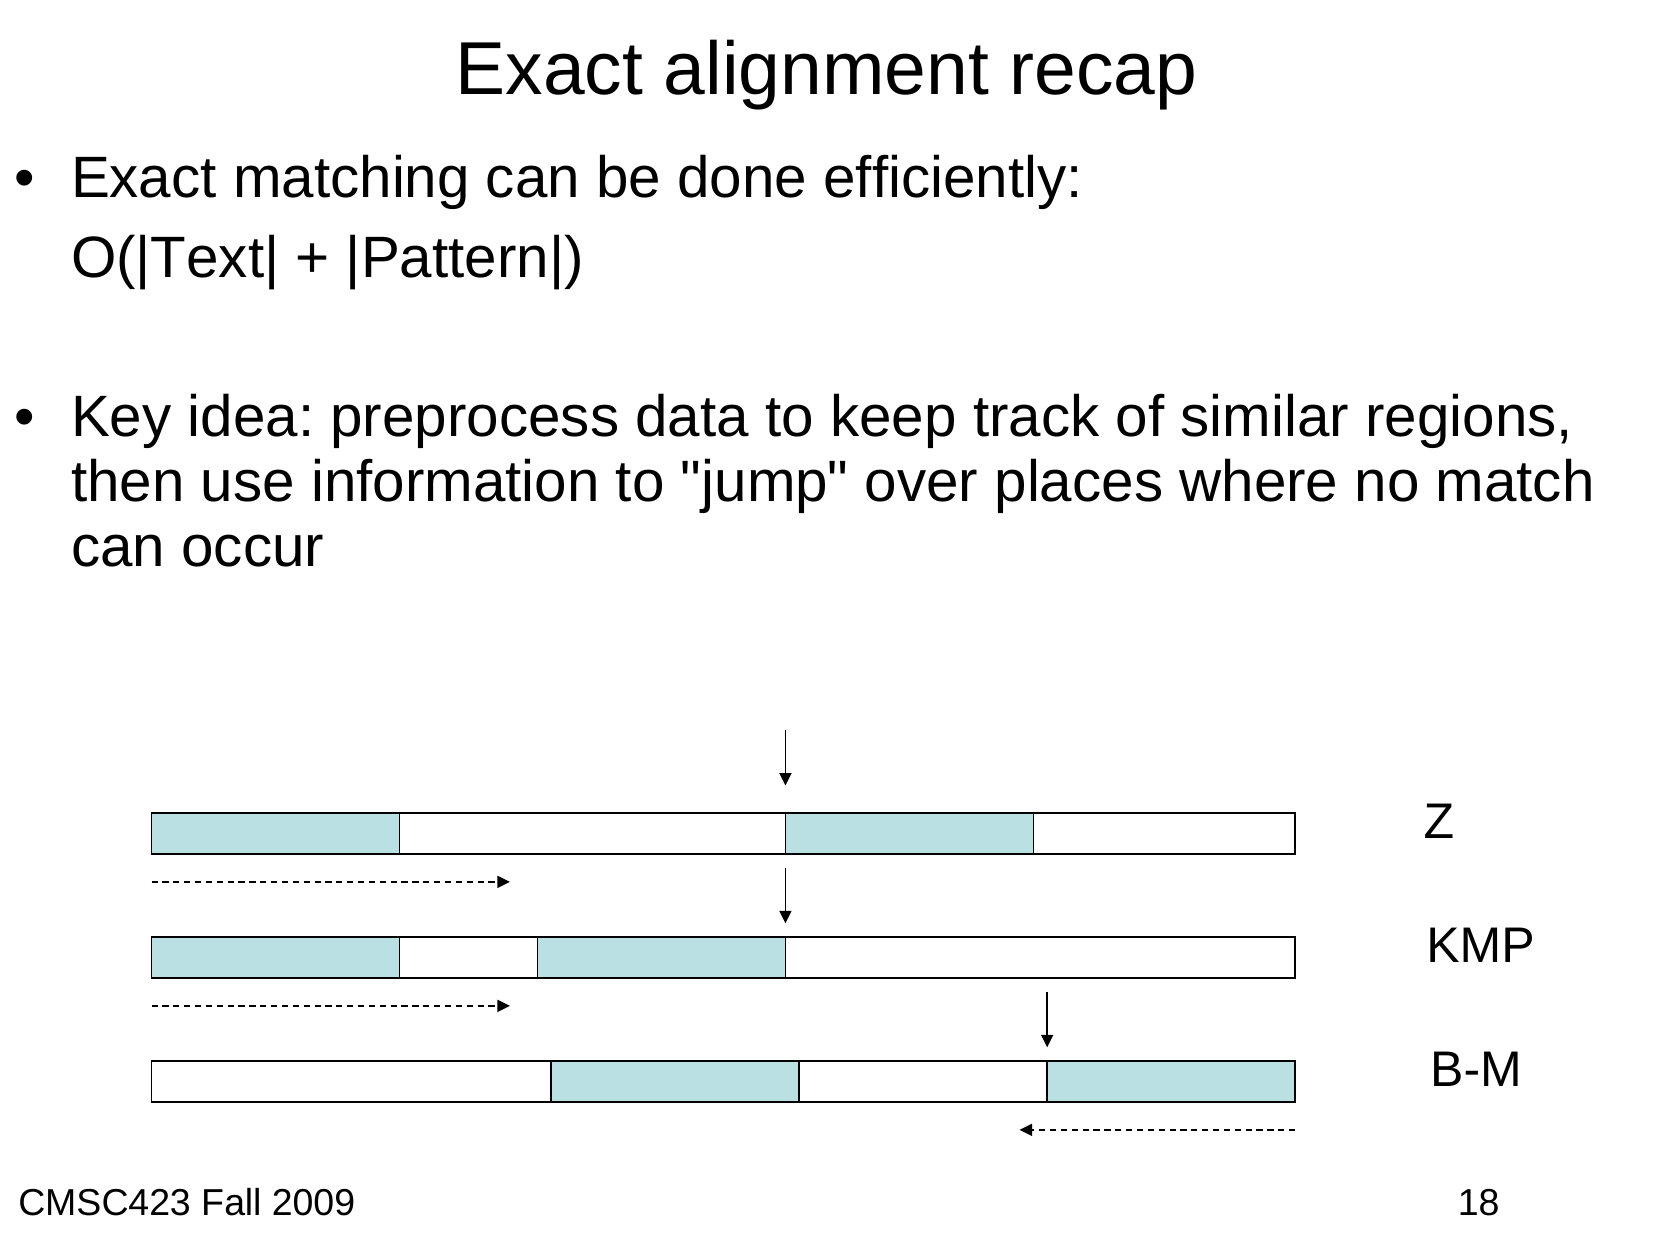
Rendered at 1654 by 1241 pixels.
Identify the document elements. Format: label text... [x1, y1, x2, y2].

text_box [551, 1060, 800, 1103]
text_box KMP [1411, 909, 1550, 981]
text_box Z [1408, 785, 1469, 857]
text_box [537, 936, 786, 979]
list Exact matching can be done efficiently: O(|Text| + |Pattern|) Key idea: preprocess data to keep track of similar regions, then use information to "jump" over places where no match can occur [0, 137, 1654, 1241]
text_box [151, 936, 400, 979]
text_box [1047, 1060, 1296, 1103]
text_box [785, 812, 1034, 855]
text_box B-M [1415, 1033, 1537, 1105]
title Exact alignment recap [0, 2, 1654, 136]
text_box [151, 812, 400, 855]
